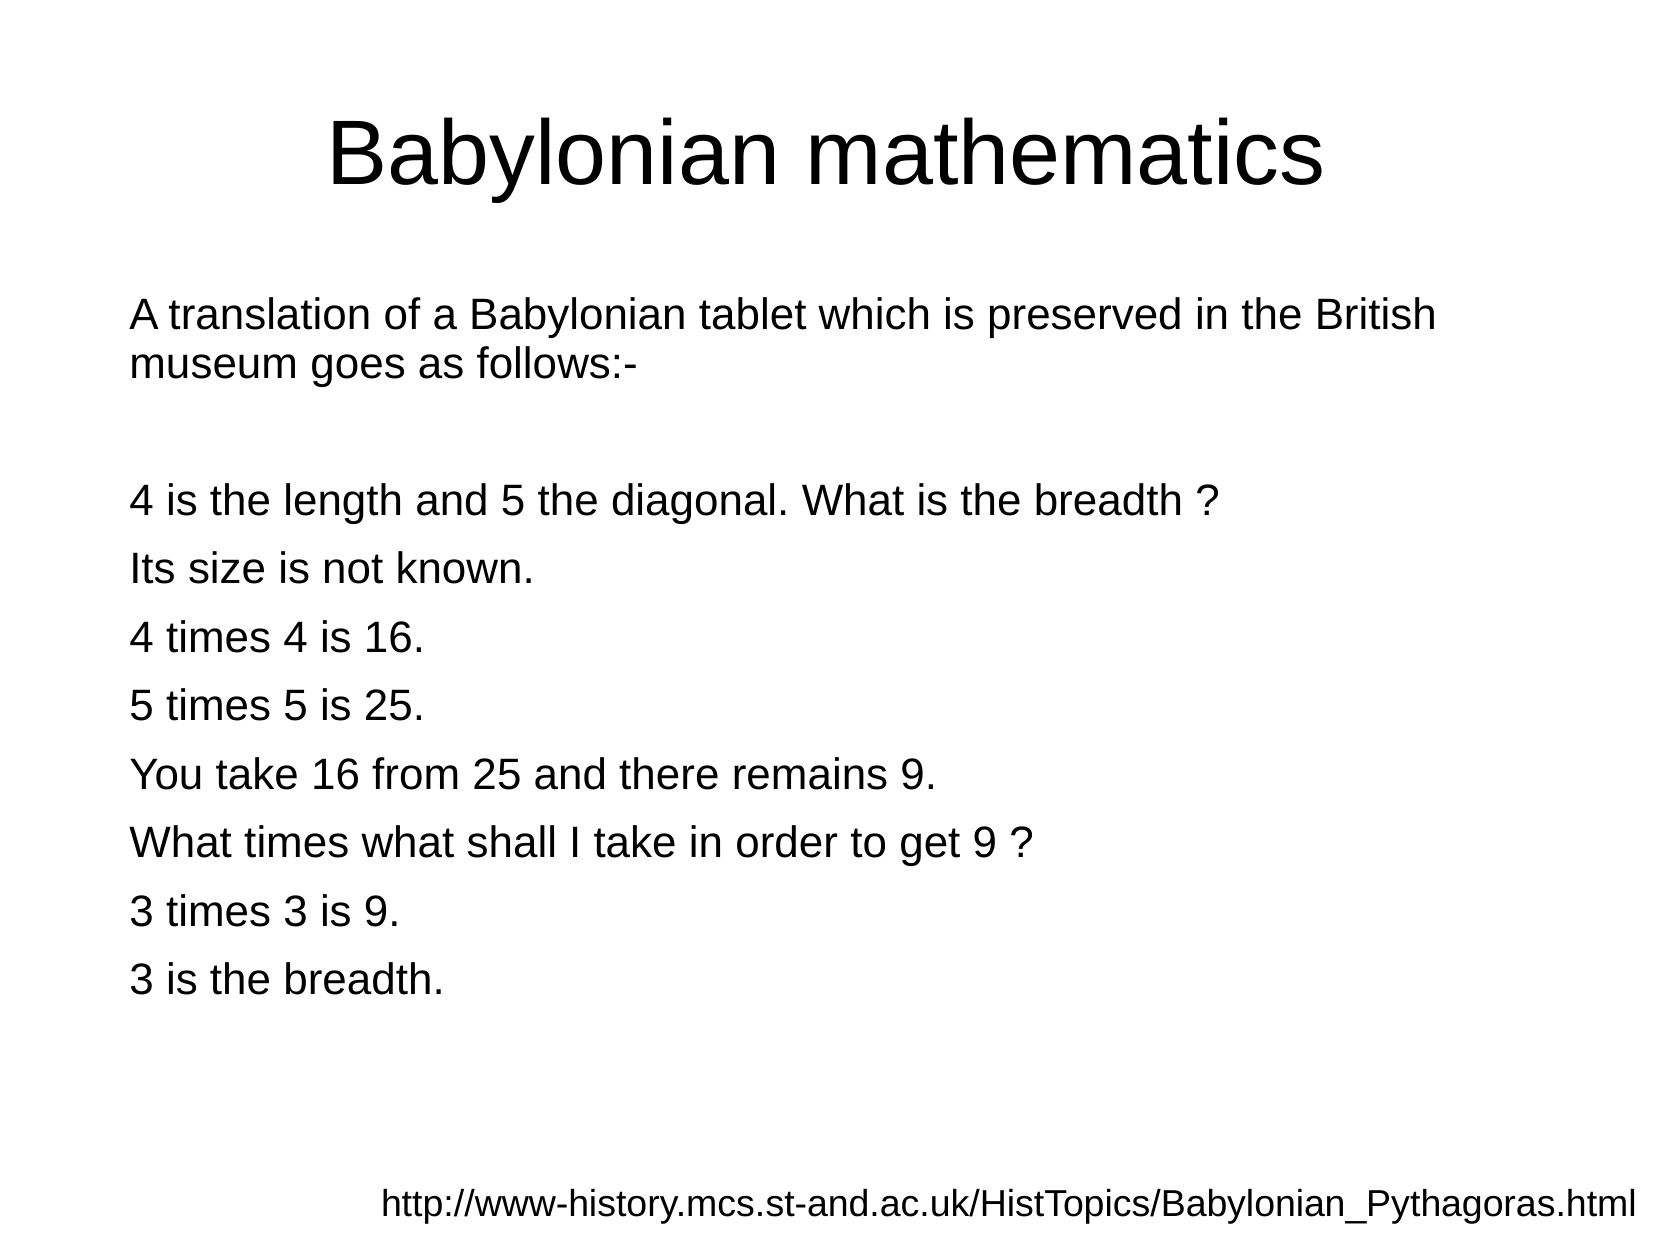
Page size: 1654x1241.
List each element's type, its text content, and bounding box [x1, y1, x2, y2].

text_box http://www-history.mcs.st-and.ac.uk/HistTopics/Babylonian_Pythagoras.html [366, 1174, 1653, 1232]
list A translation of a Babylonian tablet which is preserved in the British museum goes as follows:- 4 is the length and 5 the diagonal. What is the breadth ? Its size is not known. 4 times 4 is 16. 5 times 5 is 25. You take 16 from 25 and there remains 9. What times what shall I take in order to get 9 ? 3 times 3 is 9. 3 is the breadth. [82, 290, 1571, 1010]
title Babylonian mathematics [82, 49, 1571, 257]
